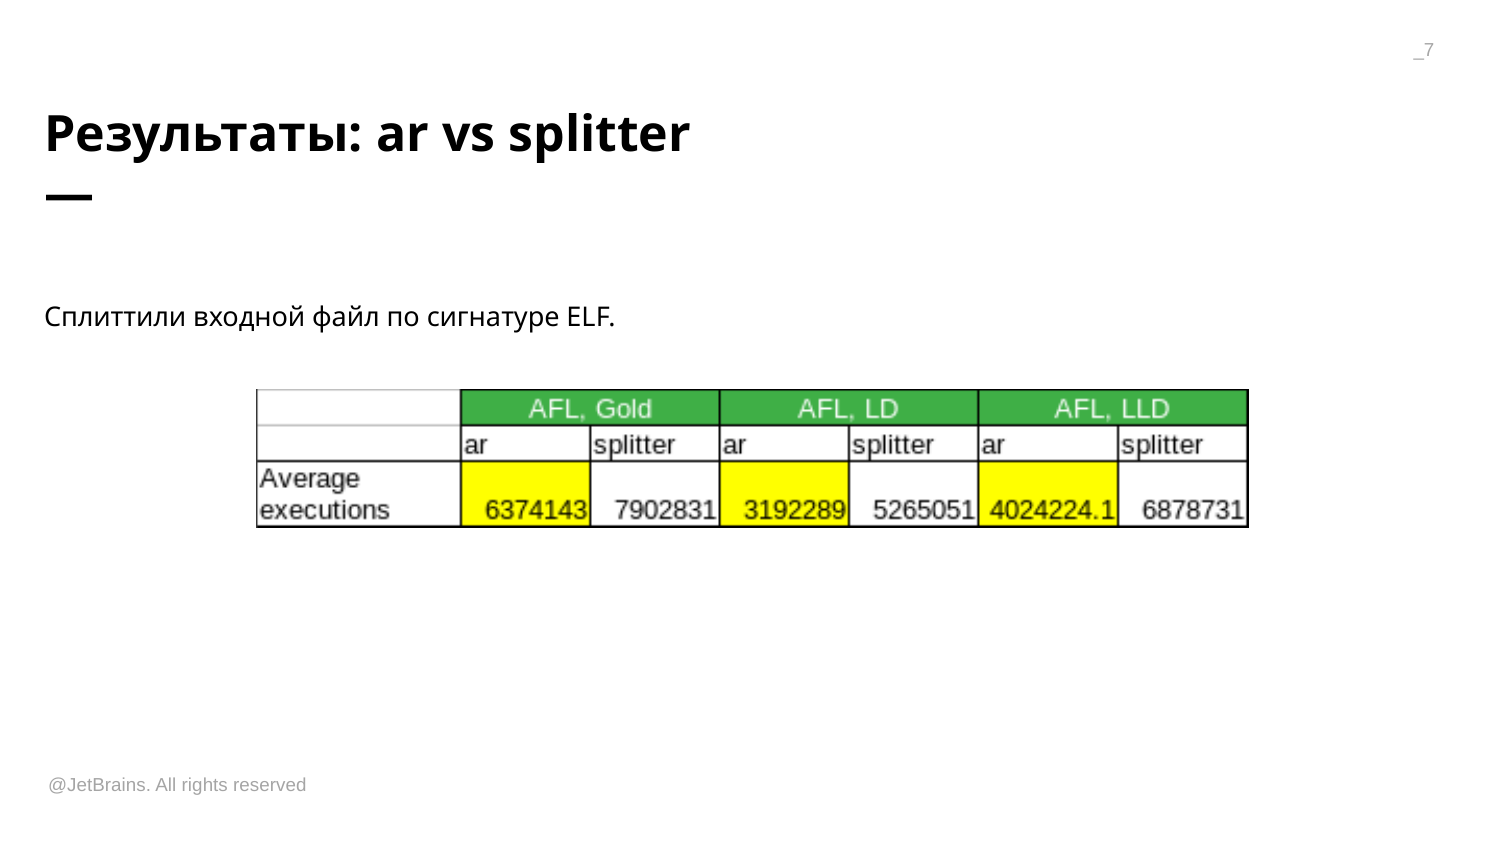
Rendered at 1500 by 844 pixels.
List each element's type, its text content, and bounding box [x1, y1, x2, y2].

text_box Результаты: ar vs splitter — [29, 93, 1436, 230]
text_box @JetBrains. All rights reserved [33, 765, 430, 804]
picture [256, 389, 1249, 528]
text_box Сплиттили входной файл по сигнатуре ELF. [29, 286, 1038, 610]
text_box _<number> [1141, 30, 1450, 68]
